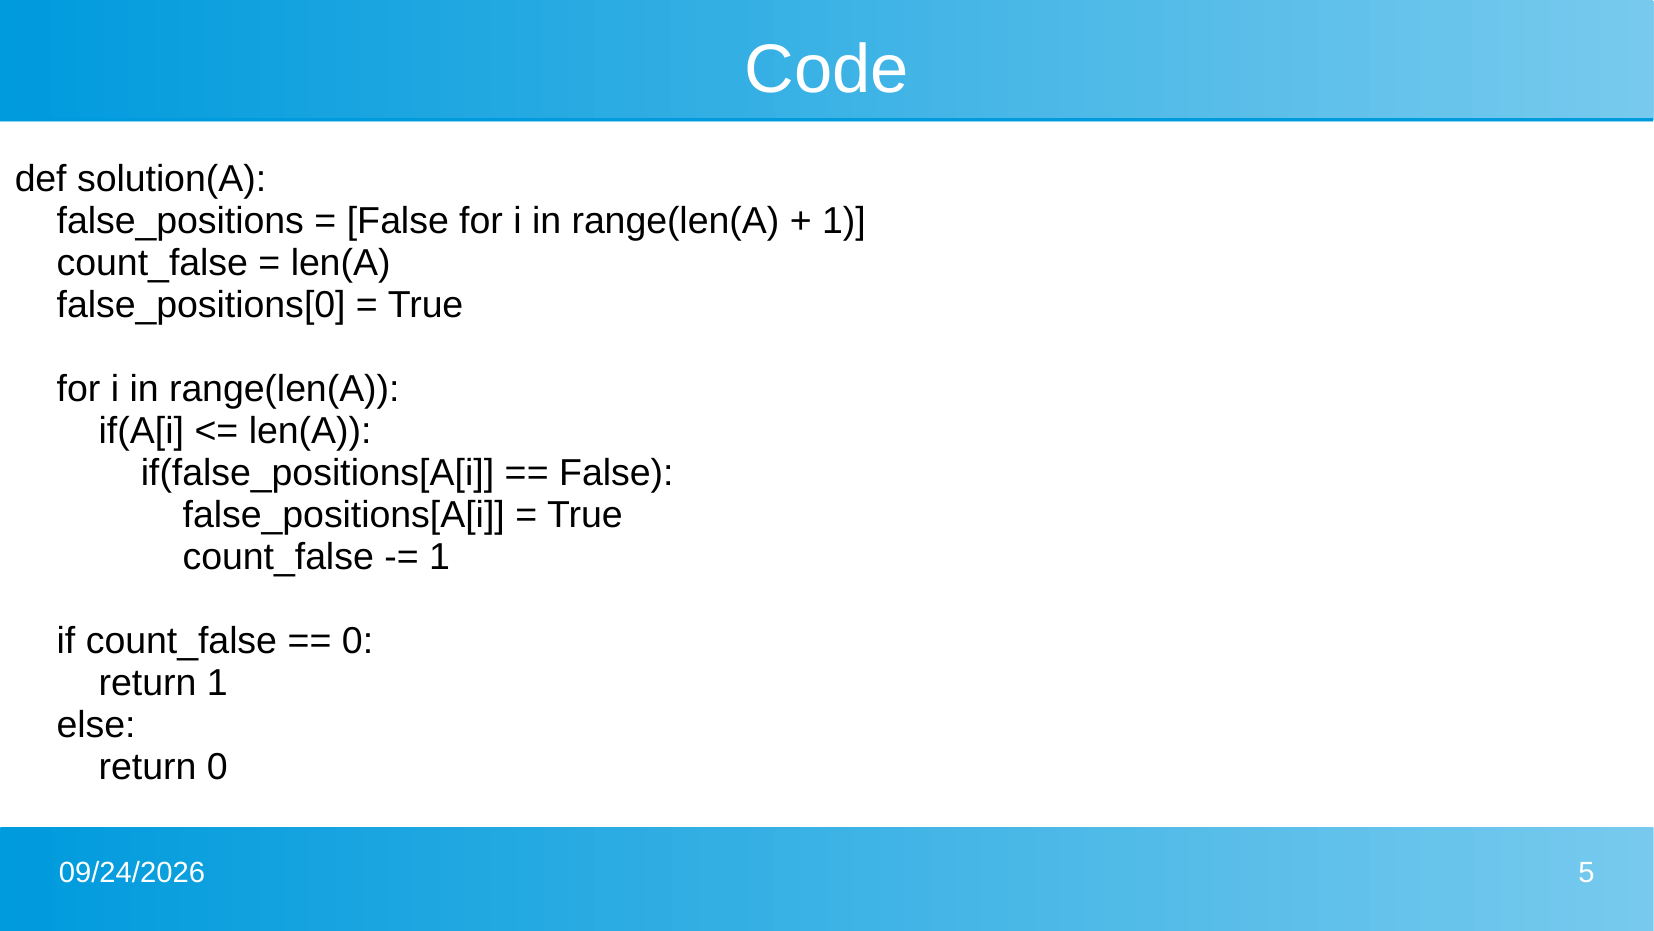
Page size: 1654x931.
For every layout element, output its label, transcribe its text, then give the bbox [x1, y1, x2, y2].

title Code [59, 29, 1595, 108]
text_box def solution(A): false_positions = [False for i in range(len(A) + 1)] count_false = len(A) false_positions[0] = True for i in range(len(A)): if(A[i] <= len(A)): if(false_positions[A[i]] == False): false_positions[A[i]] = True count_false -= 1 if count_false == 0: return 1 else: return 0 [0, 150, 1651, 879]
